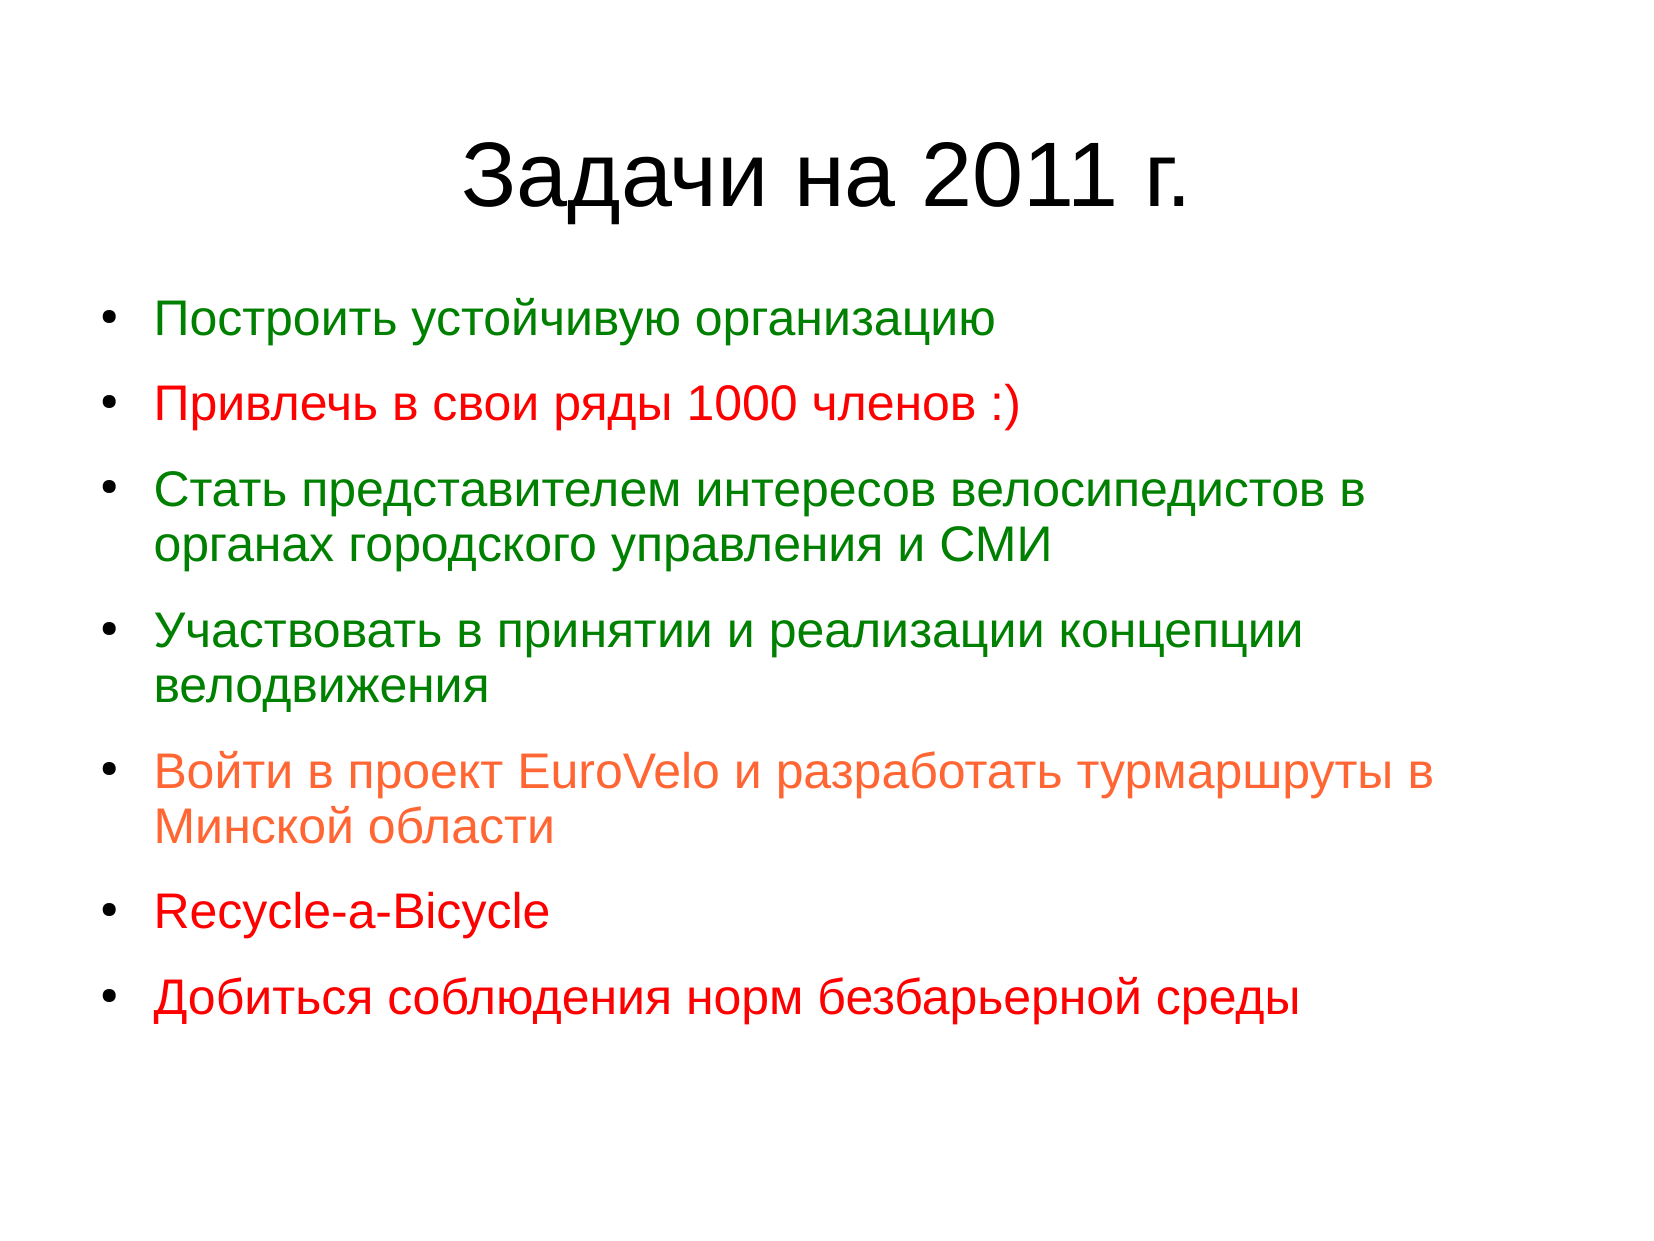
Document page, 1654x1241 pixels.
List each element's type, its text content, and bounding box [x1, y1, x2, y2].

list Построить устойчивую организацию Привлечь в свои ряды 1000 членов :) Стать представителем интересов велосипедистов в органах городского управления и СМИ Участвовать в принятии и реализации концепции велодвижения Войти в проект EuroVelo и разработать турмаршруты в Минской области Recycle-a-Bicycle Добиться соблюдения норм безбарьерной среды [82, 290, 1538, 1170]
title Задачи на 2011 г. [82, 70, 1571, 278]
